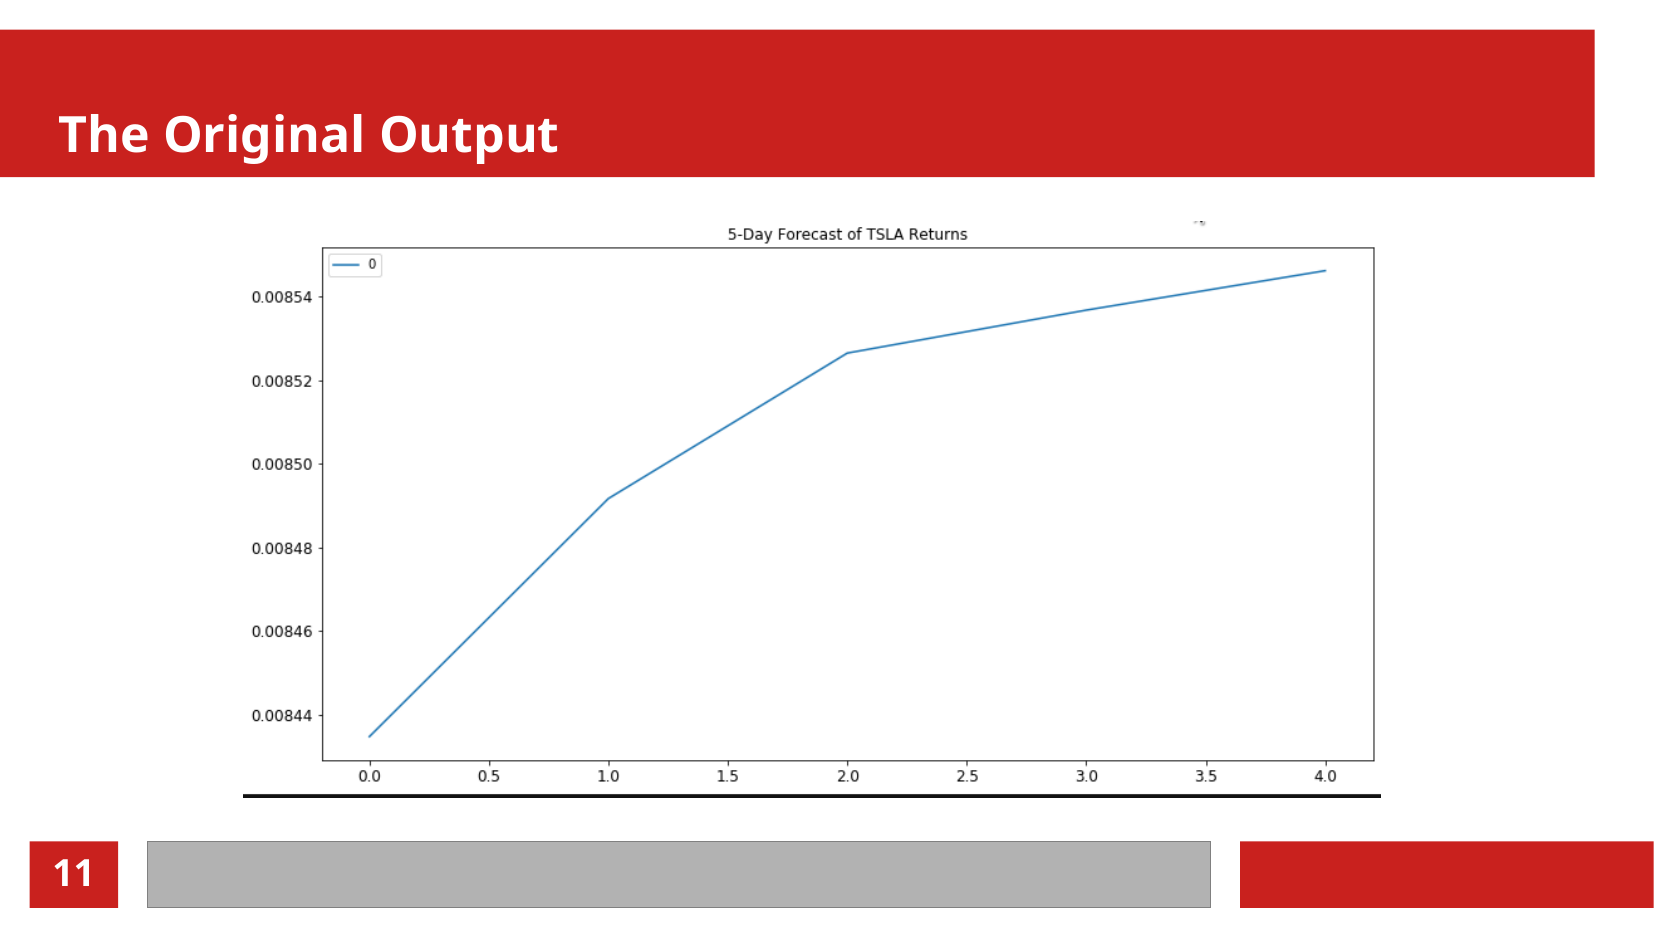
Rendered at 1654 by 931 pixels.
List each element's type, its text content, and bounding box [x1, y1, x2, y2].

title The Original Output [59, 44, 1595, 163]
picture [243, 221, 1381, 798]
text_box [0, 841, 178, 908]
